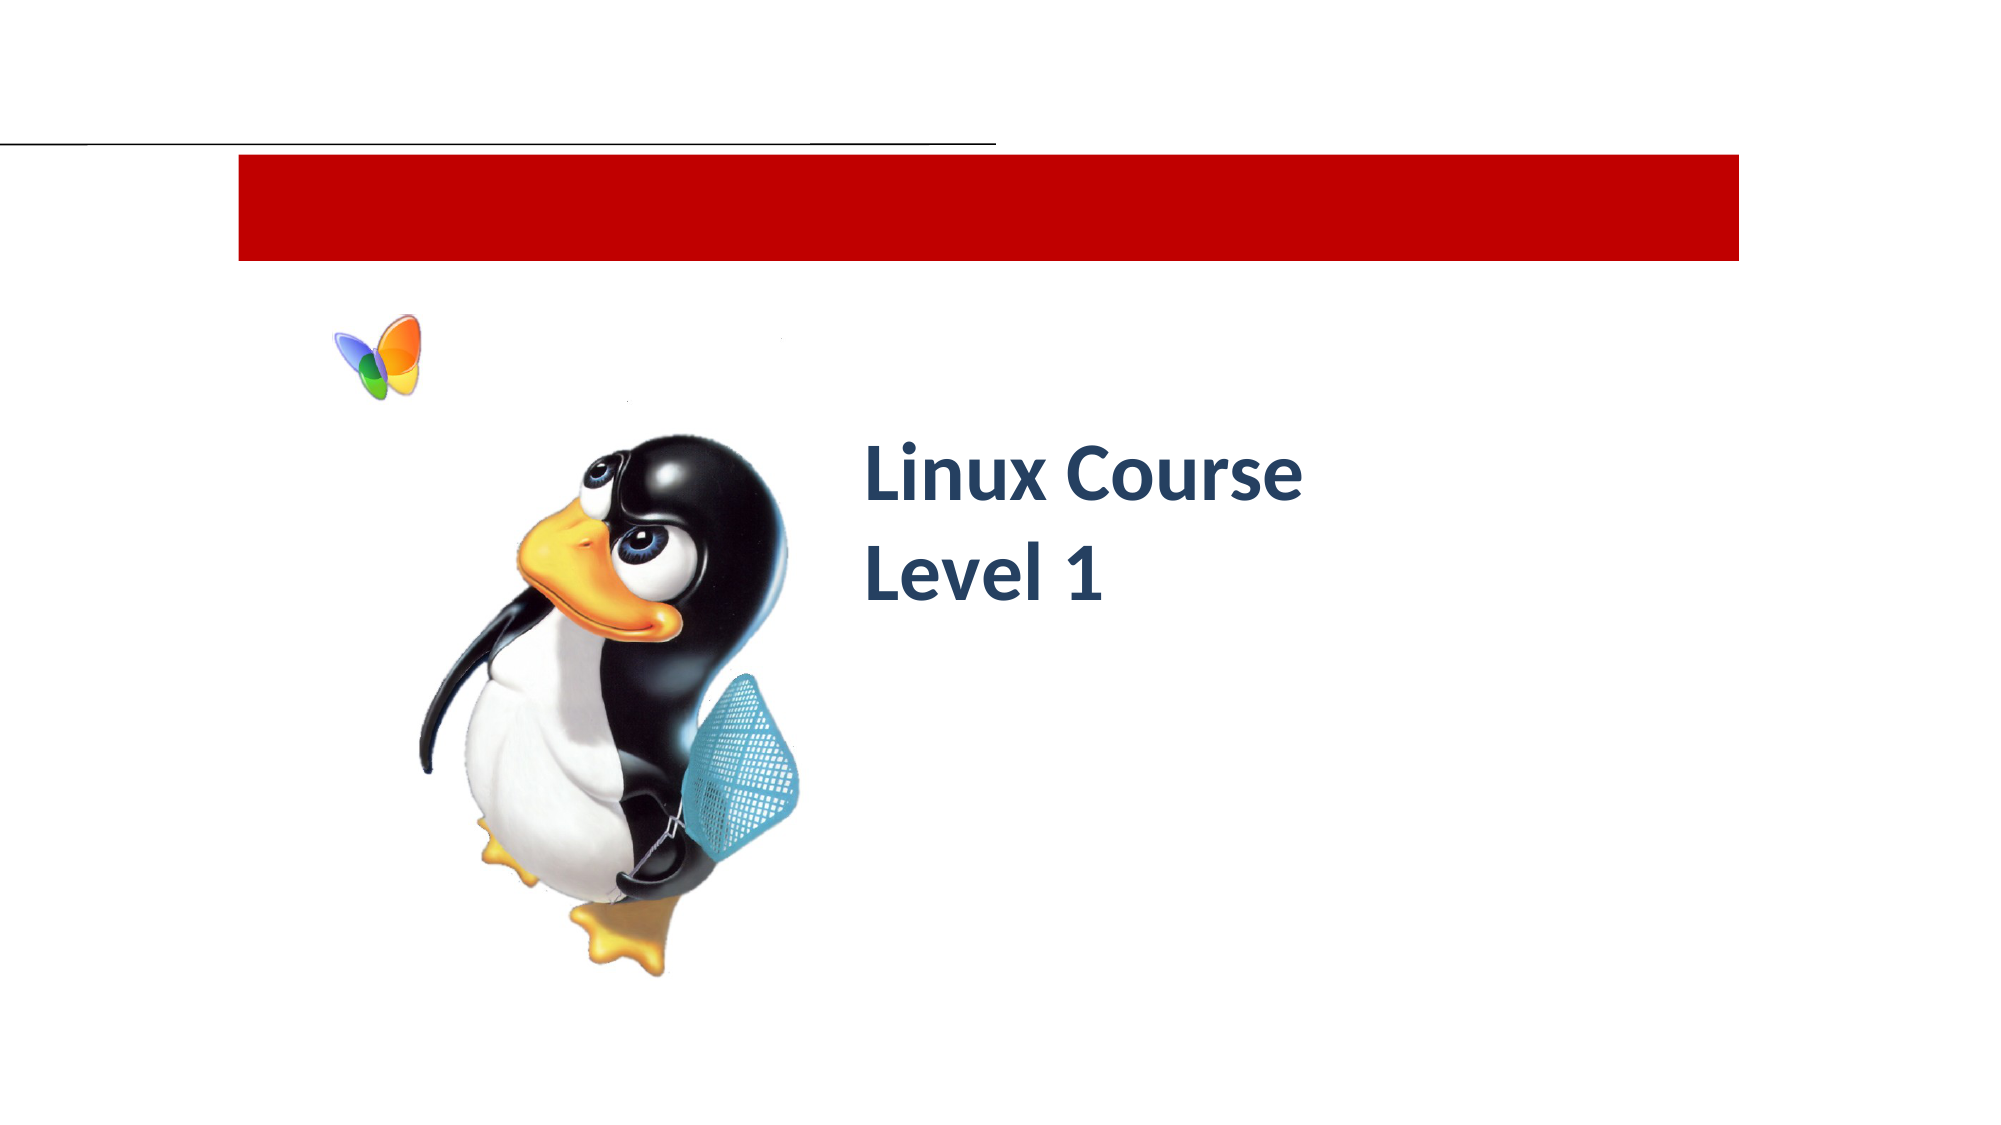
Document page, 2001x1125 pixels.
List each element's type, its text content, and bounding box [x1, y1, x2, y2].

picture [332, 314, 835, 981]
text_box Linux Course Level 1 [849, 409, 1734, 775]
text_box [238, 140, 1739, 261]
